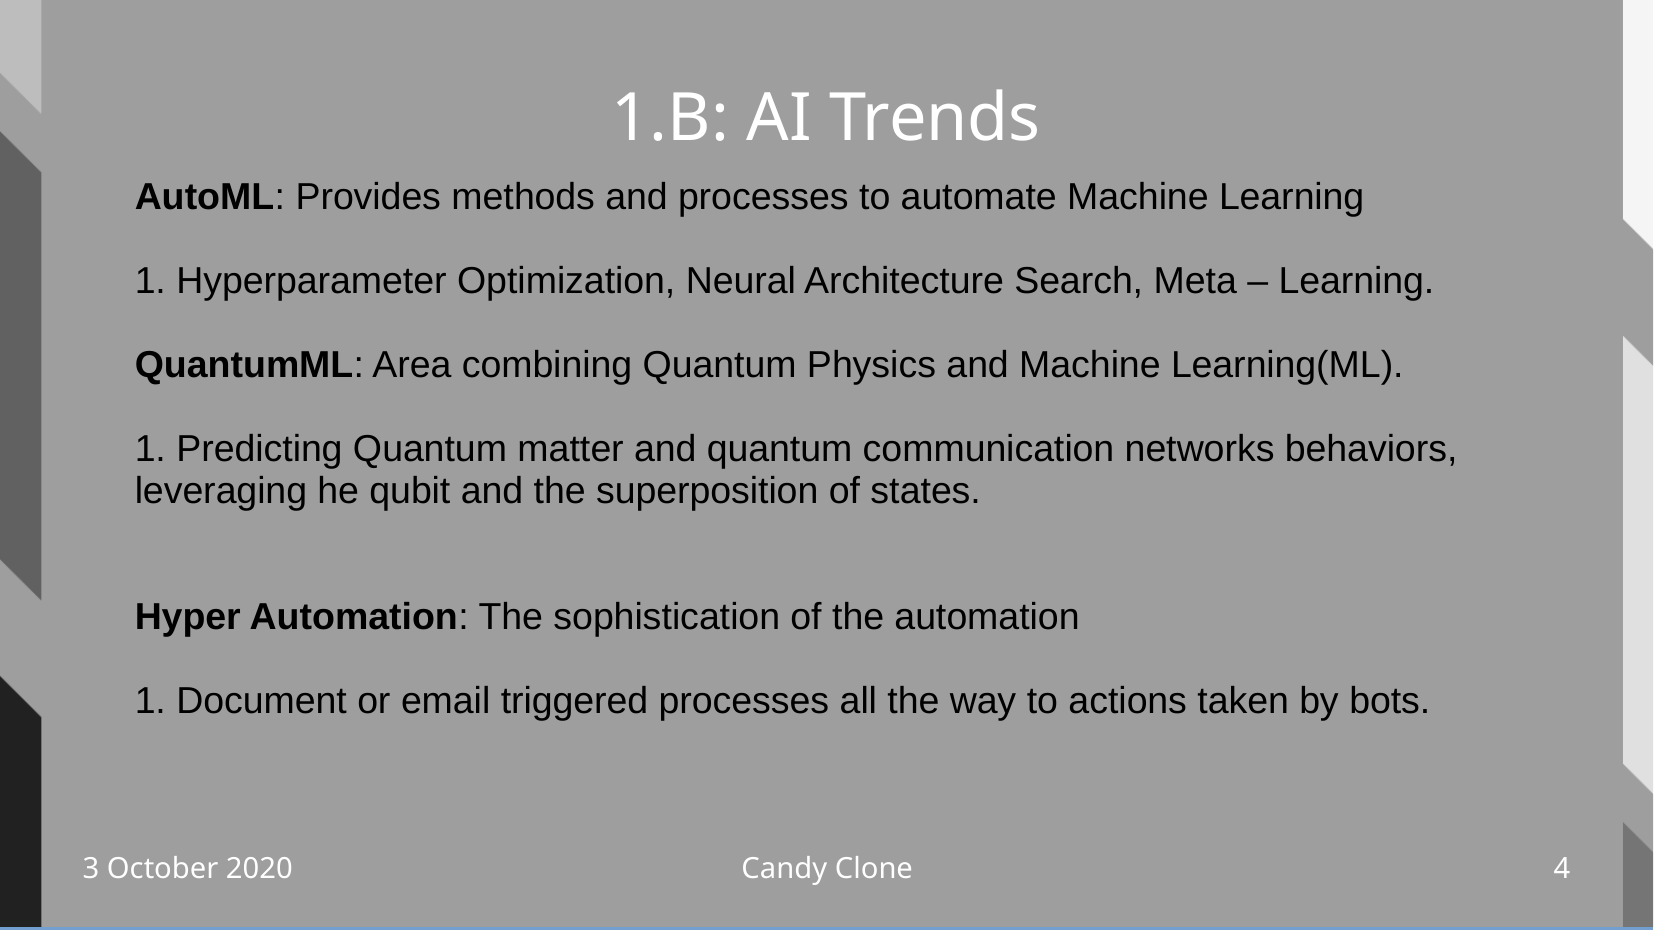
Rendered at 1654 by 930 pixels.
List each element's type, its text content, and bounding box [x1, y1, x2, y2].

title 1.B: AI Trends [82, 37, 1571, 193]
picture [0, 0, 1654, 927]
text_box AutoML: Provides methods and processes to automate Machine Learning 1. Hyperparameter Optimization, Neural Architecture Search, Meta – Learning. QuantumML: Area combining Quantum Physics and Machine Learning(ML). 1. Predicting Quantum matter and quantum communication networks behaviors, leveraging he qubit and the superposition of states. Hyper Automation: The sophistication of the automation 1. Document or email triggered processes all the way to actions taken by bots. [120, 168, 1516, 772]
